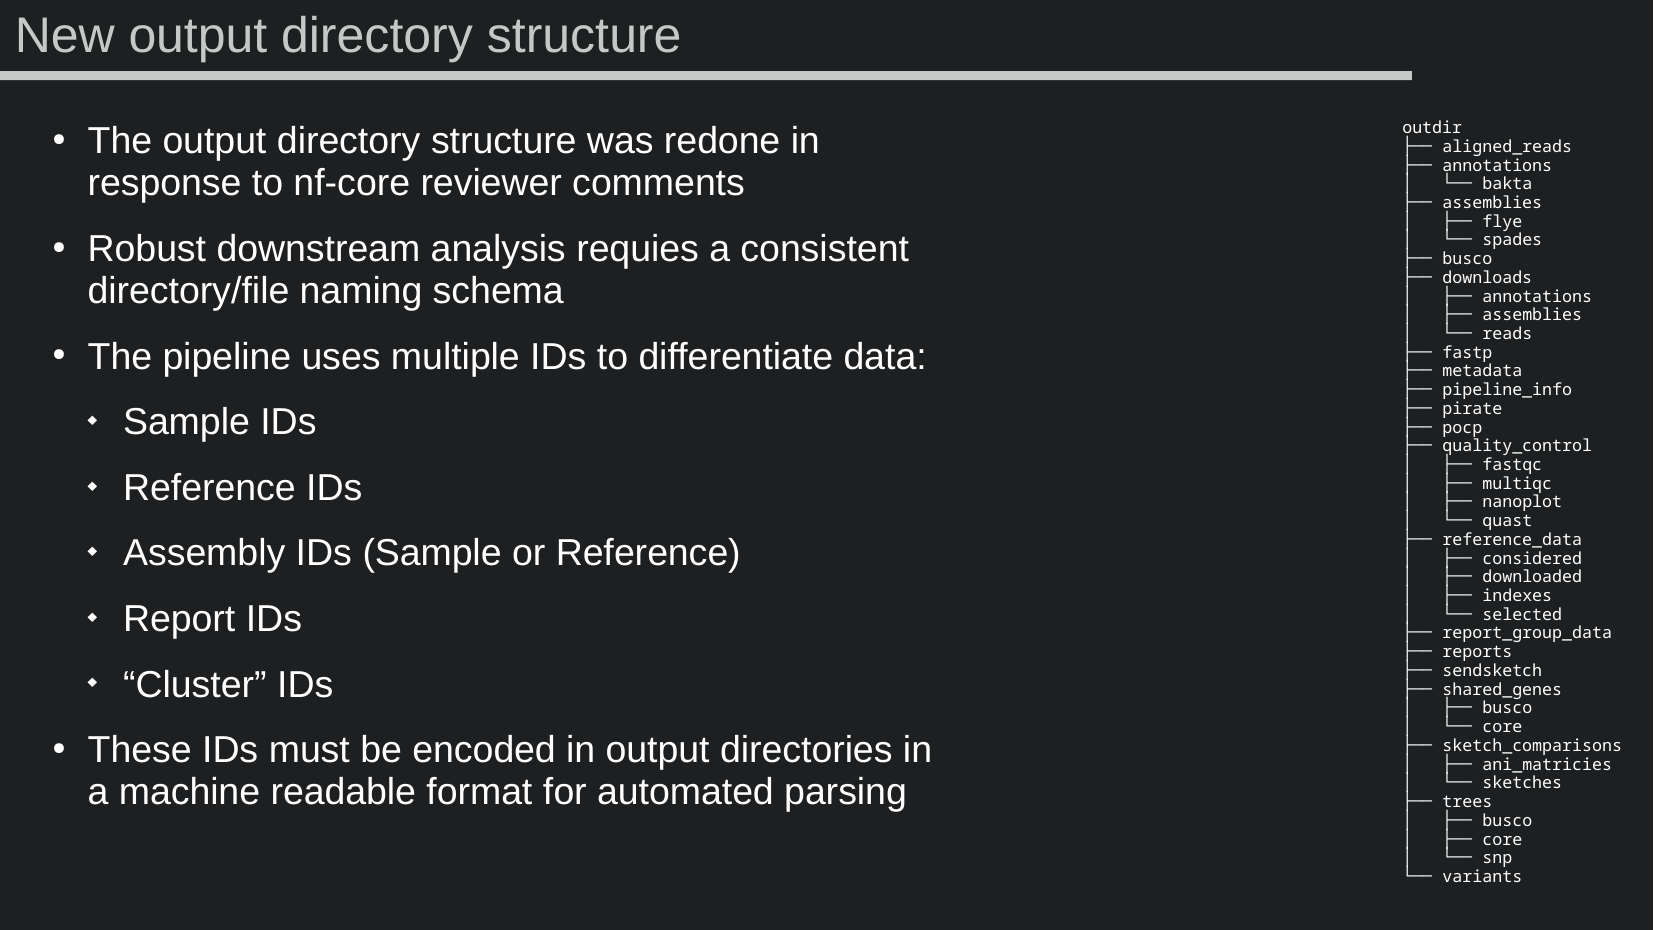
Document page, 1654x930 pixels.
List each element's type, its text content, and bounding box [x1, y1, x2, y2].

text_box New output directory structure [0, 0, 1651, 76]
text_box The output directory structure was redone in response to nf-core reviewer comments Robust downstream analysis requies a consistent directory/file naming schema The pipeline uses multiple IDs to differentiate data: Sample IDs Reference IDs Assembly IDs (Sample or Reference) Report IDs “Cluster” IDs These IDs must be encoded in output directories in a machine readable format for automated parsing [37, 112, 976, 863]
text_box [0, 76, 1412, 81]
text_box outdir ├── aligned_reads ├── annotations │ └── bakta ├── assemblies │ ├── flye │ └── spades ├── busco ├── downloads │ ├── annotations │ ├── assemblies │ └── reads ├── fastp ├── metadata ├── pipeline_info ├── pirate ├── pocp ├── quality_control │ ├── fastqc │ ├── multiqc │ ├── nanoplot │ └── quast ├── reference_data │ ├── considered │ ├── downloaded │ ├── indexes │ └── selected ├── report_group_data ├── reports ├── sendsketch ├── shared_genes │ ├── busco │ └── core ├── sketch_comparisons │ ├── ani_matricies │ └── sketches ├── trees │ ├── busco │ ├── core │ └── snp └── variants [1387, 112, 1651, 895]
